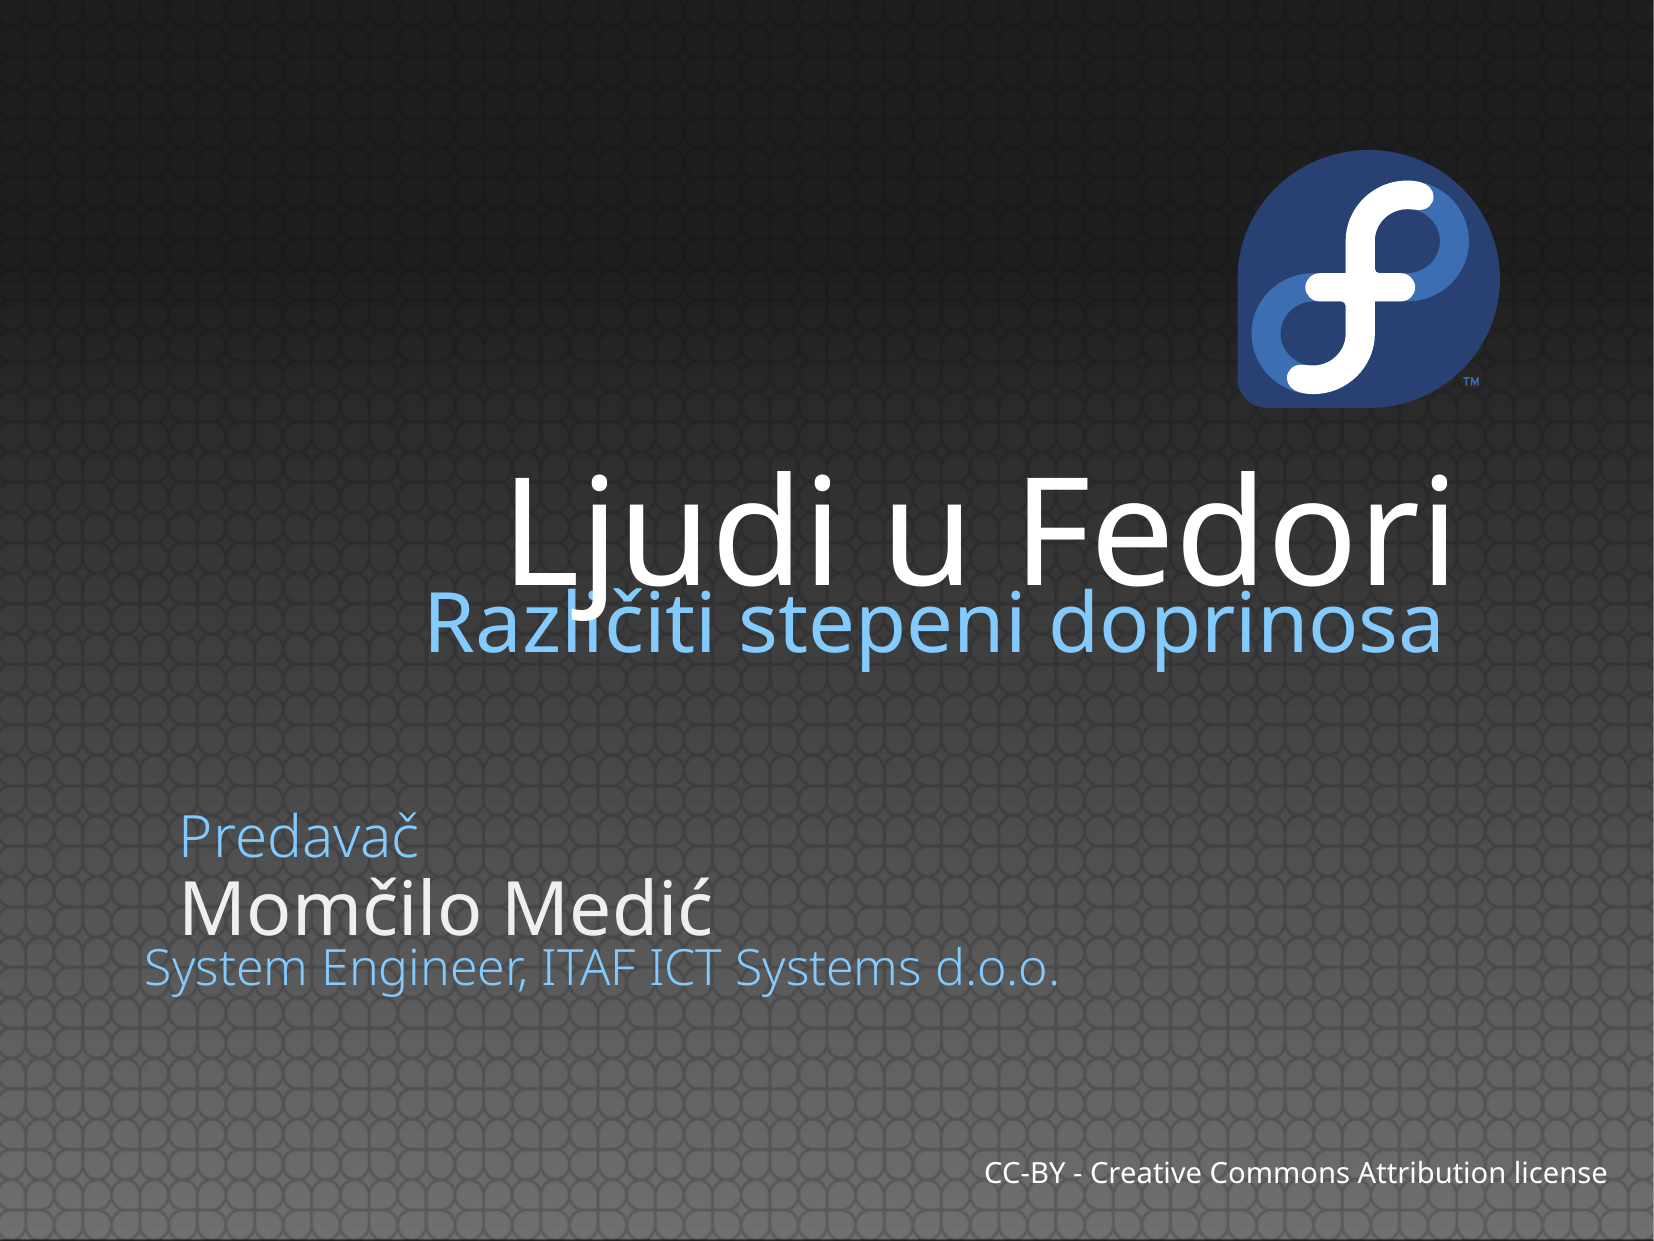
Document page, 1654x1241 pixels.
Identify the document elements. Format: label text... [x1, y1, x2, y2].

text_box System Engineer, ITAF ICT Systems d.o.o. [130, 924, 1200, 998]
text_box CC-BY - Creative Commons Attribution license [64, 1144, 1624, 1229]
text_box Ljudi u Fedori [37, 417, 1475, 607]
subtitle Različiti stepeni doprinosa [100, 607, 1447, 669]
picture [0, 0, 1654, 1241]
text_box Predavač [164, 787, 540, 870]
text_box Momčilo Medić [164, 847, 916, 924]
